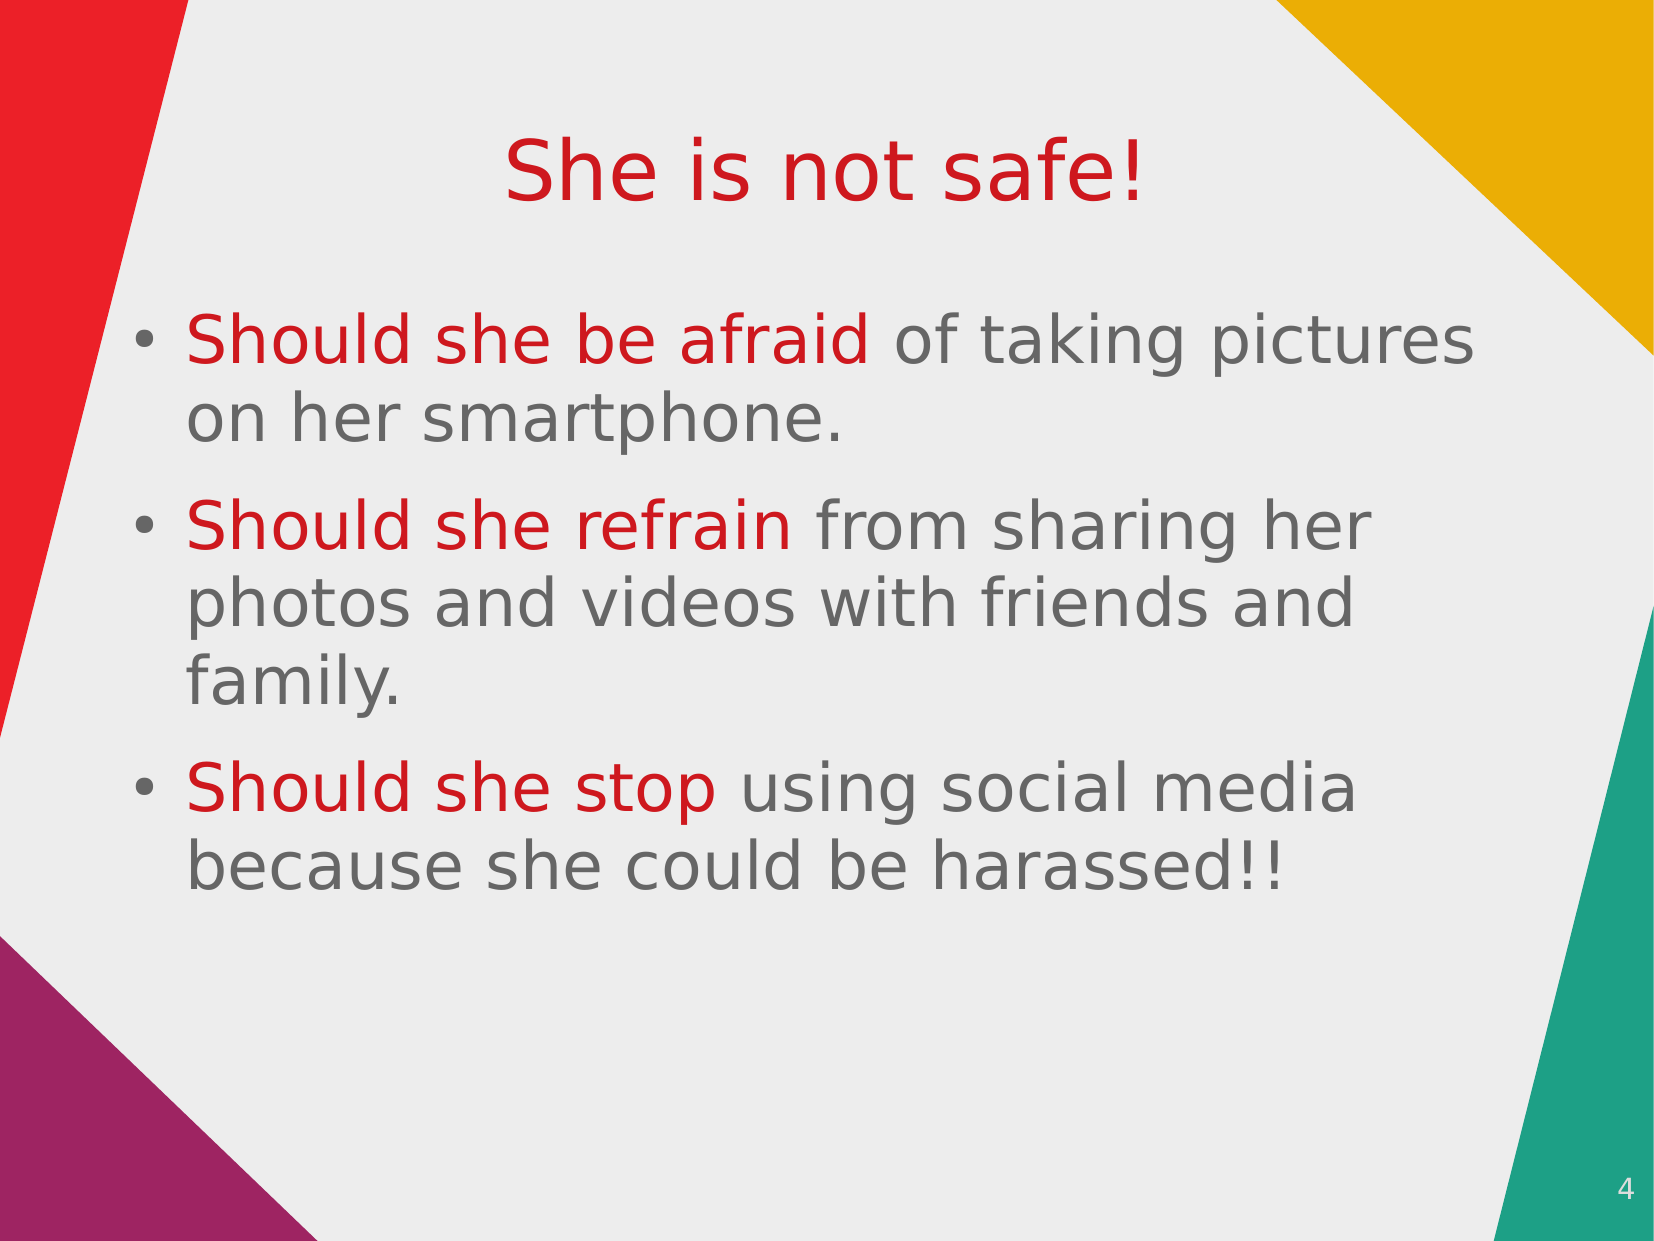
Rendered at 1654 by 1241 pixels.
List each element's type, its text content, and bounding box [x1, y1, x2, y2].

list Should she be afraid of taking pictures on her smartphone. Should she refrain from sharing her photos and videos with friends and family. Should she stop using social media because she could be harassed!! [114, 302, 1539, 1033]
title She is not safe! [114, 73, 1539, 271]
